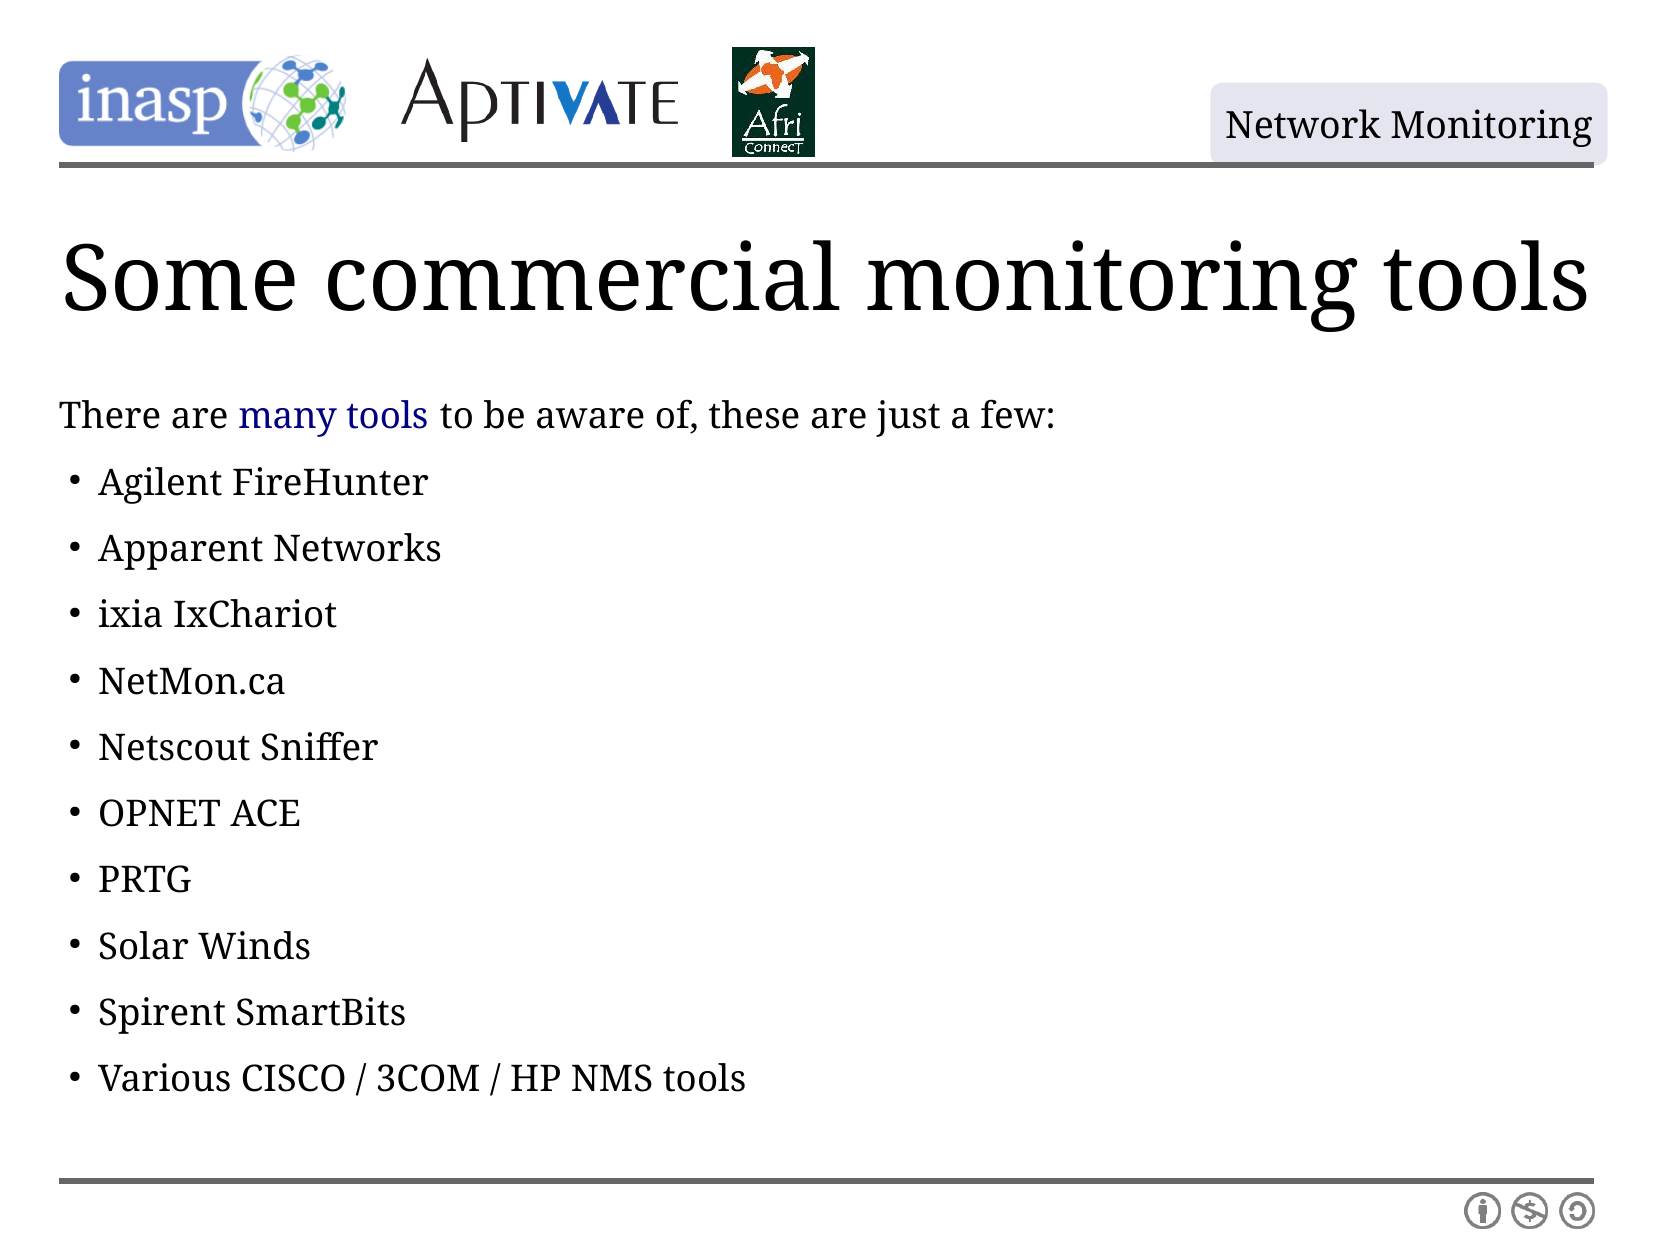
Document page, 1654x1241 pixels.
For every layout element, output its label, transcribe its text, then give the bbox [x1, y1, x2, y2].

picture [1464, 1192, 1501, 1229]
picture [1511, 1192, 1548, 1229]
title Some commercial monitoring tools [59, 212, 1595, 343]
picture [59, 47, 355, 160]
list There are many tools to be aware of, these are just a few: Agilent FireHunter Apparent Networks ixia IxChariot NetMon.ca Netscout Sniffer OPNET ACE PRTG Solar Winds Spirent SmartBits Various CISCO / 3COM / HP NMS tools [59, 389, 1595, 1109]
picture [1559, 1192, 1595, 1229]
picture [401, 58, 678, 142]
picture [732, 47, 815, 157]
